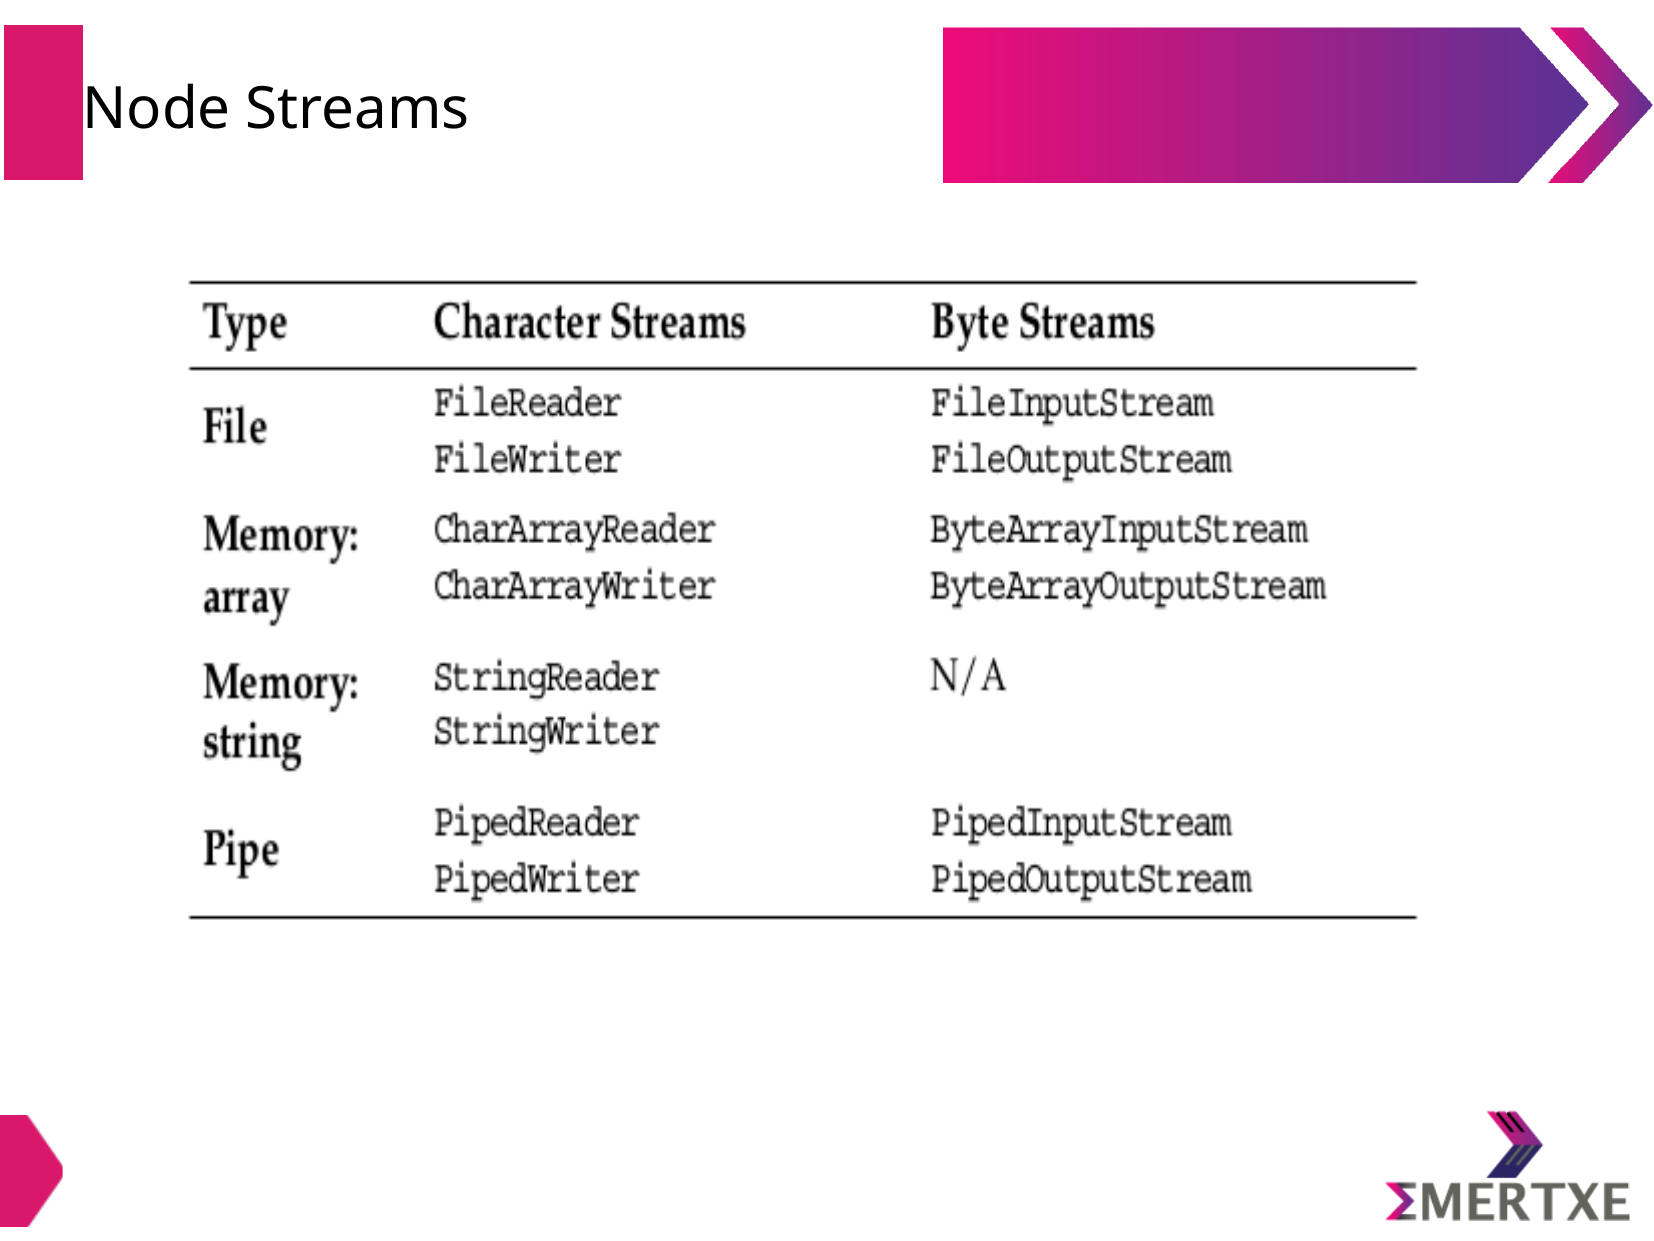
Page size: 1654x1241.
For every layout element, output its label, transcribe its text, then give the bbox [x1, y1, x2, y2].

picture [135, 239, 1456, 961]
picture [1571, 27, 1653, 183]
picture [1385, 1107, 1631, 1221]
title Node Streams [82, 2, 1571, 210]
